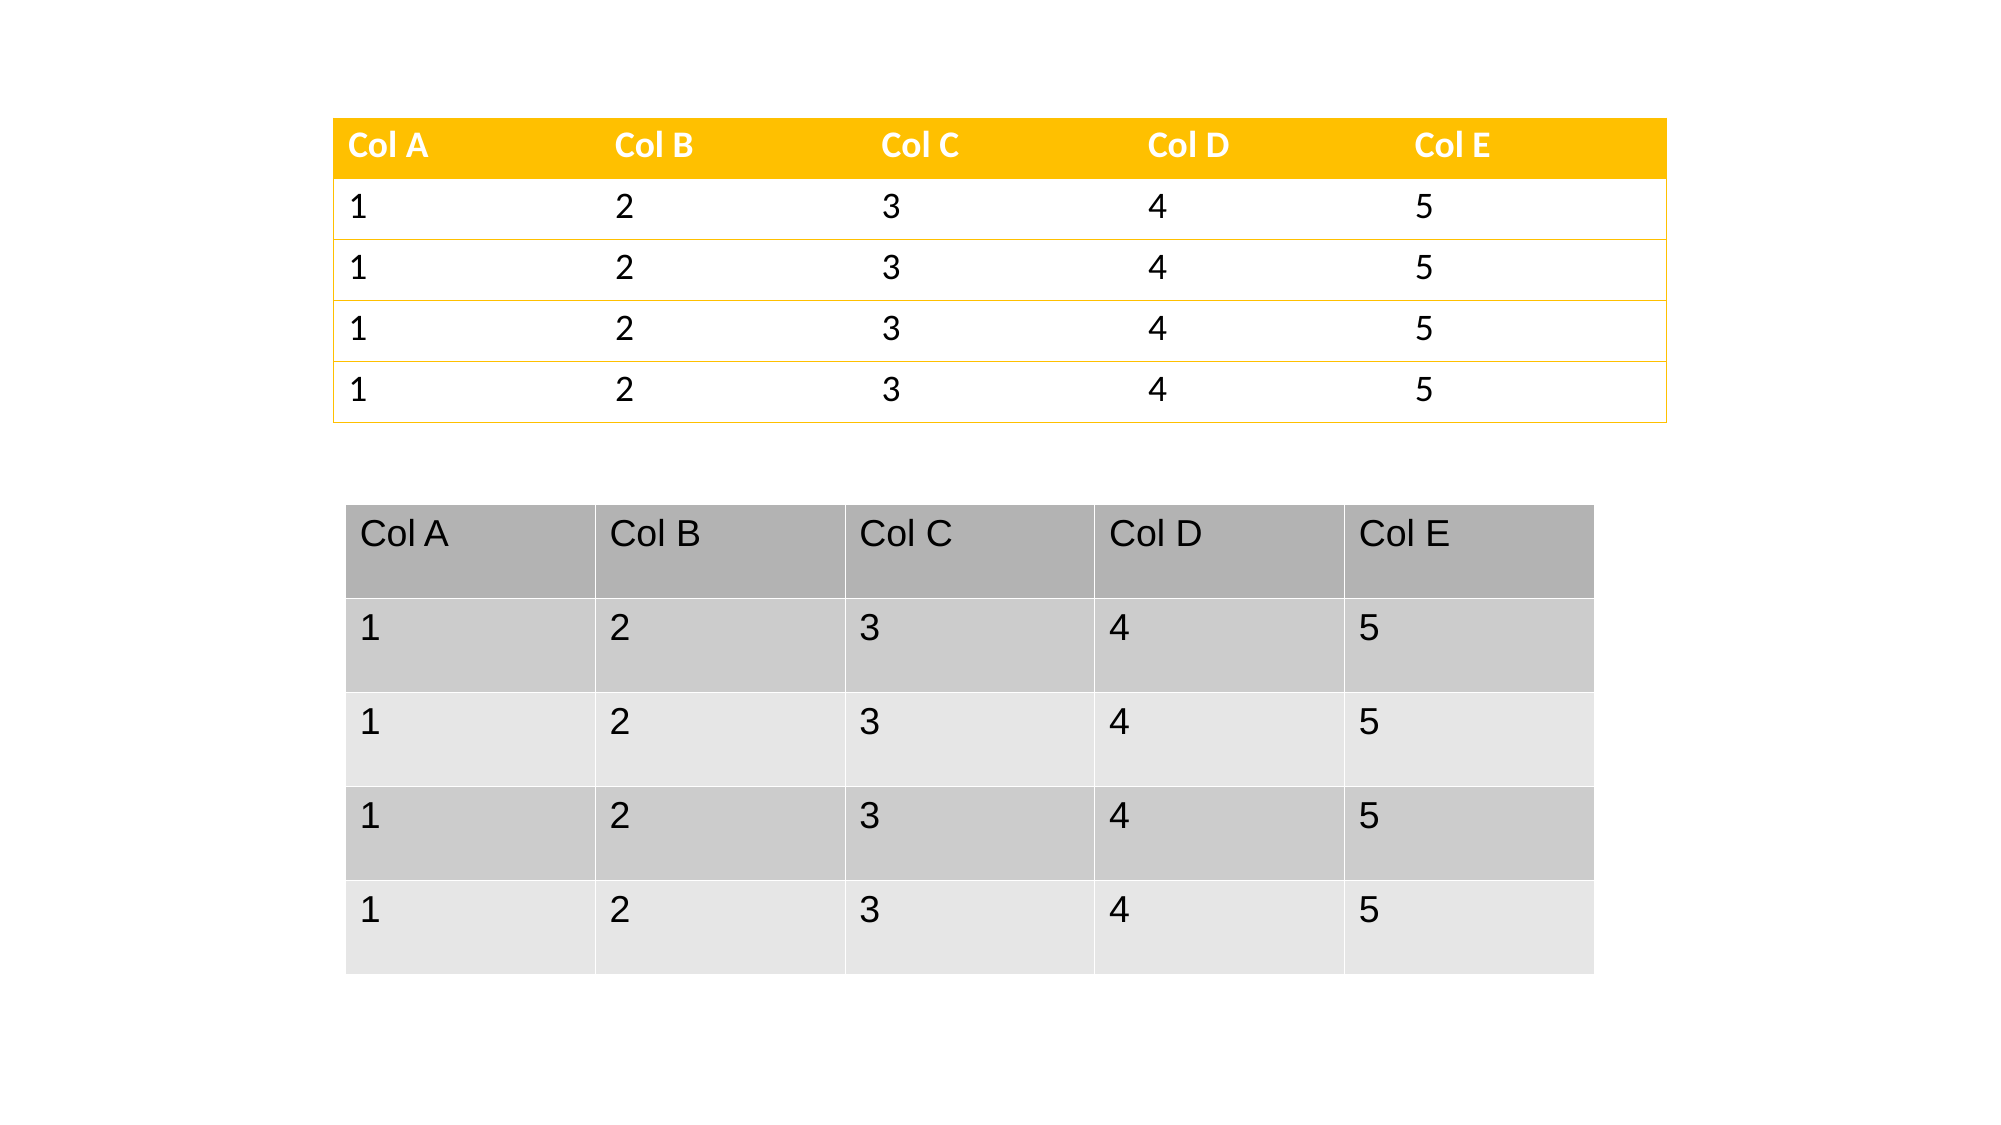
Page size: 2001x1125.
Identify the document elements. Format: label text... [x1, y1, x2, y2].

table_cell 3 [867, 179, 1133, 239]
table_cell 3 [846, 693, 1094, 786]
table_cell 3 [867, 362, 1133, 422]
table_header Col E [1400, 119, 1666, 178]
table_cell 2 [600, 362, 867, 422]
table_cell 5 [1400, 301, 1666, 361]
table_cell 1 [334, 301, 600, 361]
table_cell 3 [846, 787, 1094, 880]
table_header Col C [846, 505, 1094, 598]
table_header Col A [334, 119, 600, 178]
table_cell 5 [1400, 179, 1666, 239]
table_header Col D [1133, 119, 1400, 178]
table_cell 4 [1133, 301, 1400, 361]
table_cell 1 [346, 693, 595, 786]
table_cell 3 [846, 599, 1094, 692]
table_cell 3 [846, 881, 1094, 974]
table_cell 4 [1095, 787, 1344, 880]
table_cell 3 [867, 301, 1133, 361]
table_cell 5 [1345, 881, 1594, 974]
table_cell 1 [334, 362, 600, 422]
table_header Col B [600, 119, 867, 178]
table_cell 1 [334, 179, 600, 239]
table_cell 4 [1095, 693, 1344, 786]
table_cell 4 [1095, 599, 1344, 692]
table_cell 5 [1345, 599, 1594, 692]
table_cell 1 [346, 787, 595, 880]
table_cell 4 [1095, 881, 1344, 974]
table_header Col E [1345, 505, 1594, 598]
table_cell 5 [1345, 693, 1594, 786]
table_cell 4 [1133, 179, 1400, 239]
table_header Col B [596, 505, 845, 598]
table_cell 4 [1133, 362, 1400, 422]
table_cell 5 [1400, 362, 1666, 422]
table_cell 1 [346, 881, 595, 974]
table_cell 2 [600, 240, 867, 300]
table_cell 5 [1400, 240, 1666, 300]
table_cell 2 [596, 787, 845, 880]
table_header Col A [346, 505, 595, 598]
table_cell 4 [1133, 240, 1400, 300]
table_cell 2 [600, 179, 867, 239]
table_cell 1 [334, 240, 600, 300]
table_cell 2 [596, 881, 845, 974]
table_header Col D [1095, 505, 1344, 598]
table_cell 2 [596, 693, 845, 786]
table_cell 1 [346, 599, 595, 692]
table_cell 5 [1345, 787, 1594, 880]
table_cell 2 [600, 301, 867, 361]
table_header Col C [867, 119, 1133, 178]
table_cell 2 [596, 599, 845, 692]
table_cell 3 [867, 240, 1133, 300]
